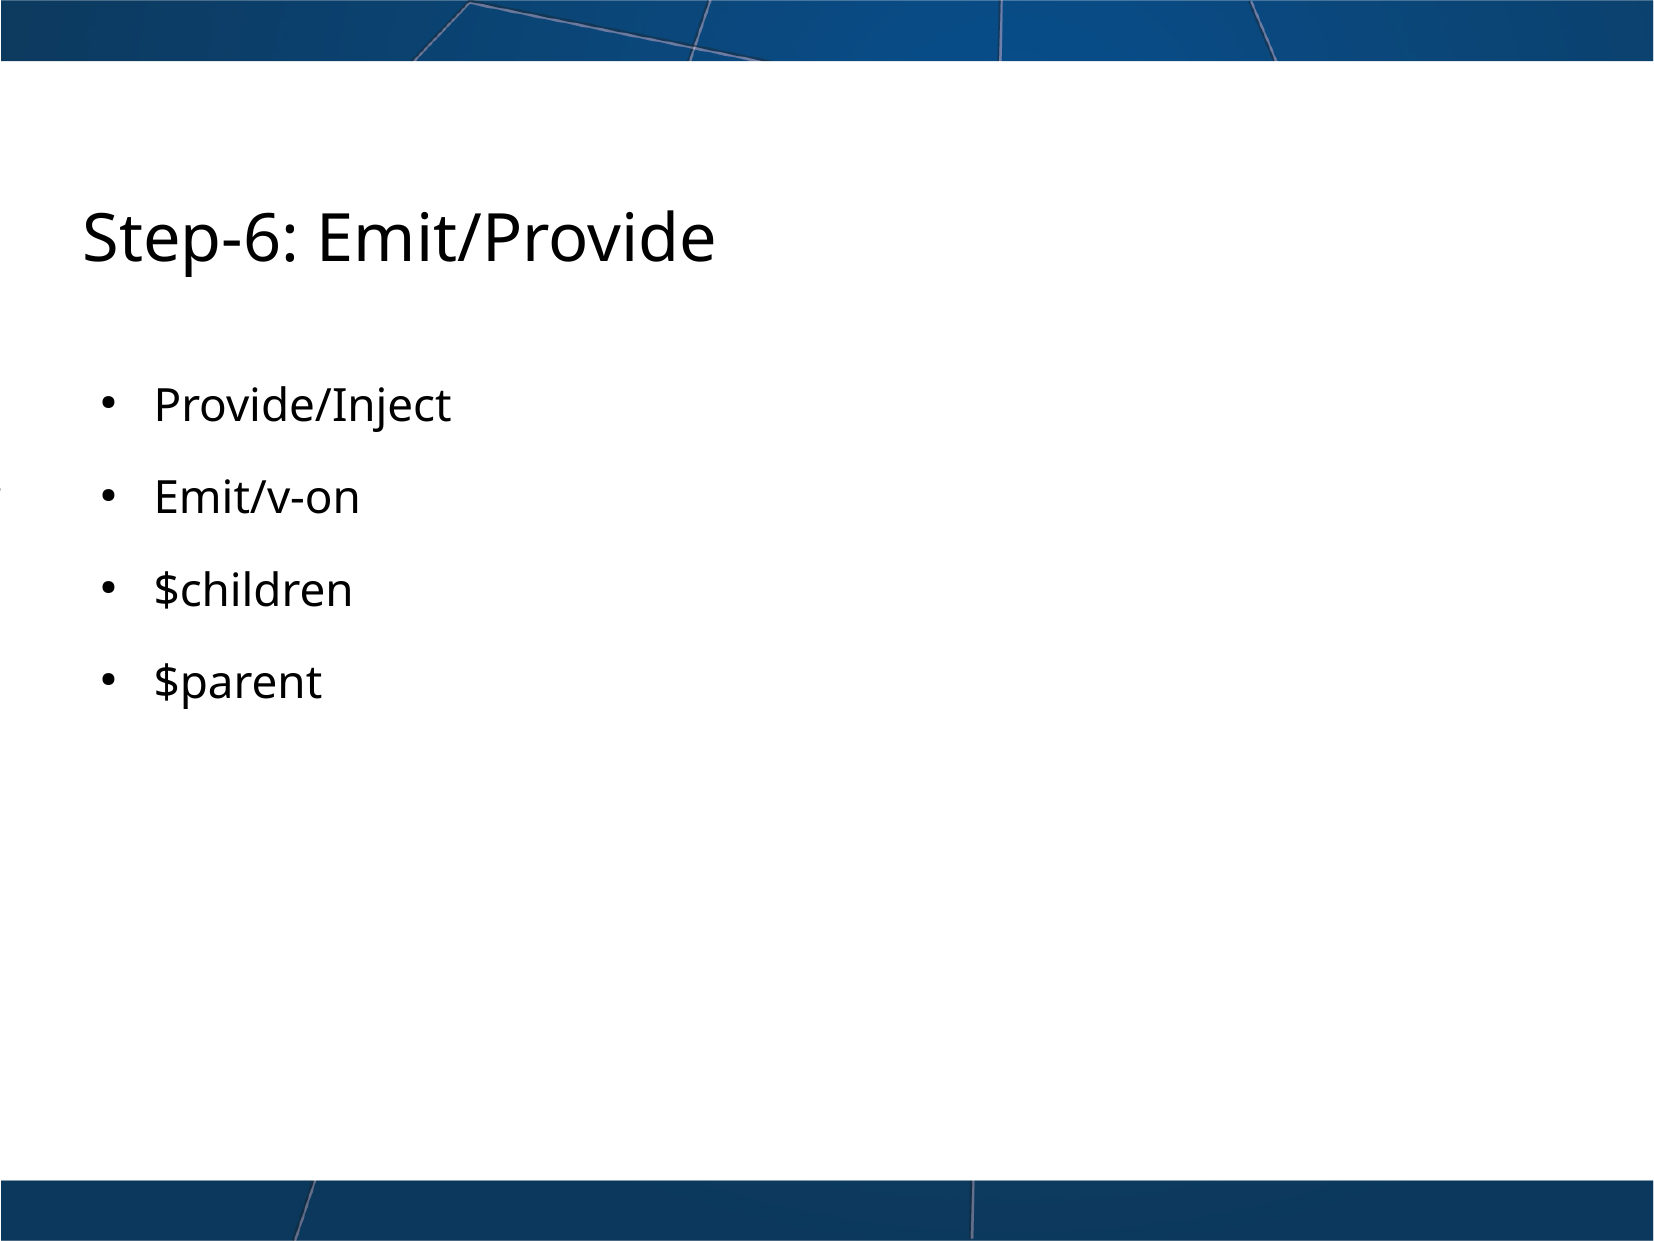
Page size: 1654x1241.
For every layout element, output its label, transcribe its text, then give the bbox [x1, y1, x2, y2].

list Provide/Inject Emit/v-on $children $parent [82, 372, 1571, 1013]
picture [0, 0, 1654, 1241]
title Step-6: Emit/Provide [82, 139, 1571, 332]
